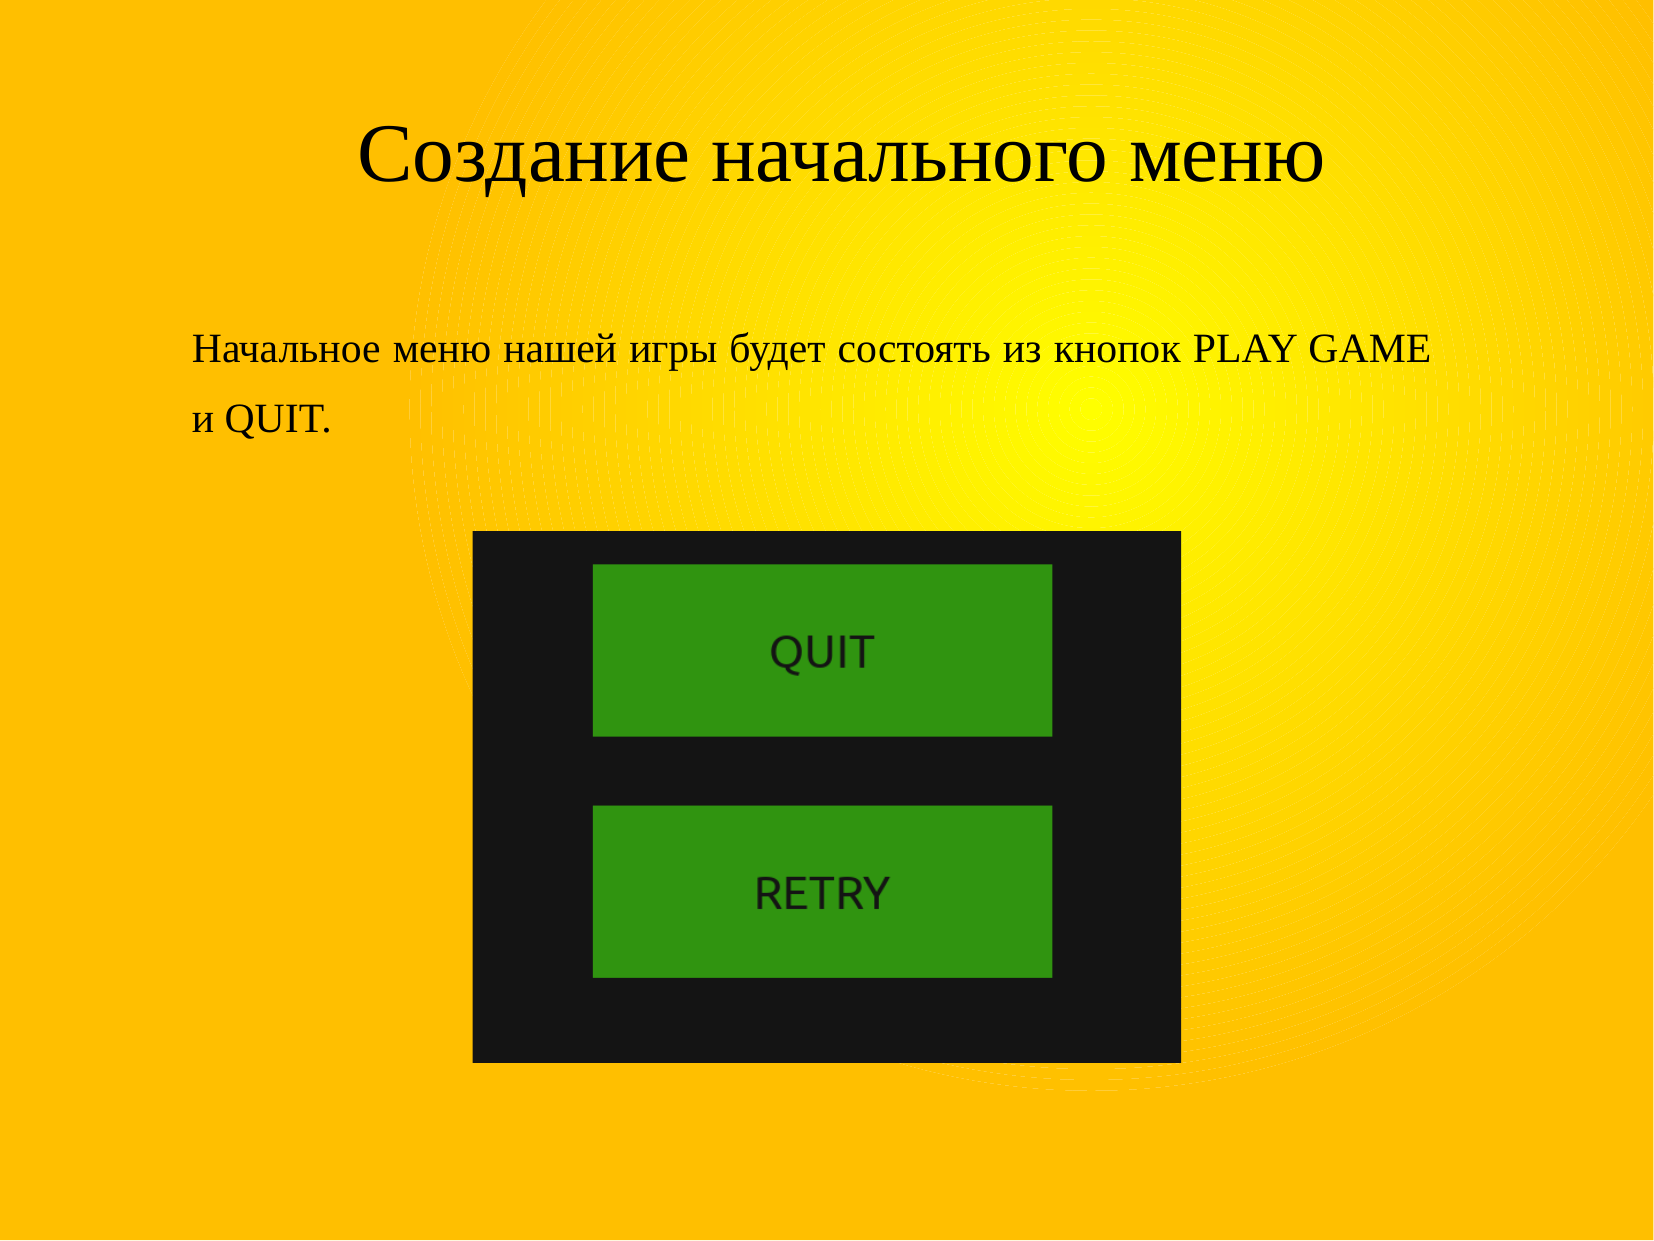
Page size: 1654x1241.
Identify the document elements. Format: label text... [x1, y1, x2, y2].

picture [472, 531, 1182, 1063]
text_box Начальное меню нашей игры будет состоять из кнопок PLAY GAME и QUIT. [177, 295, 1447, 773]
title Создание начального меню [82, 49, 1571, 257]
